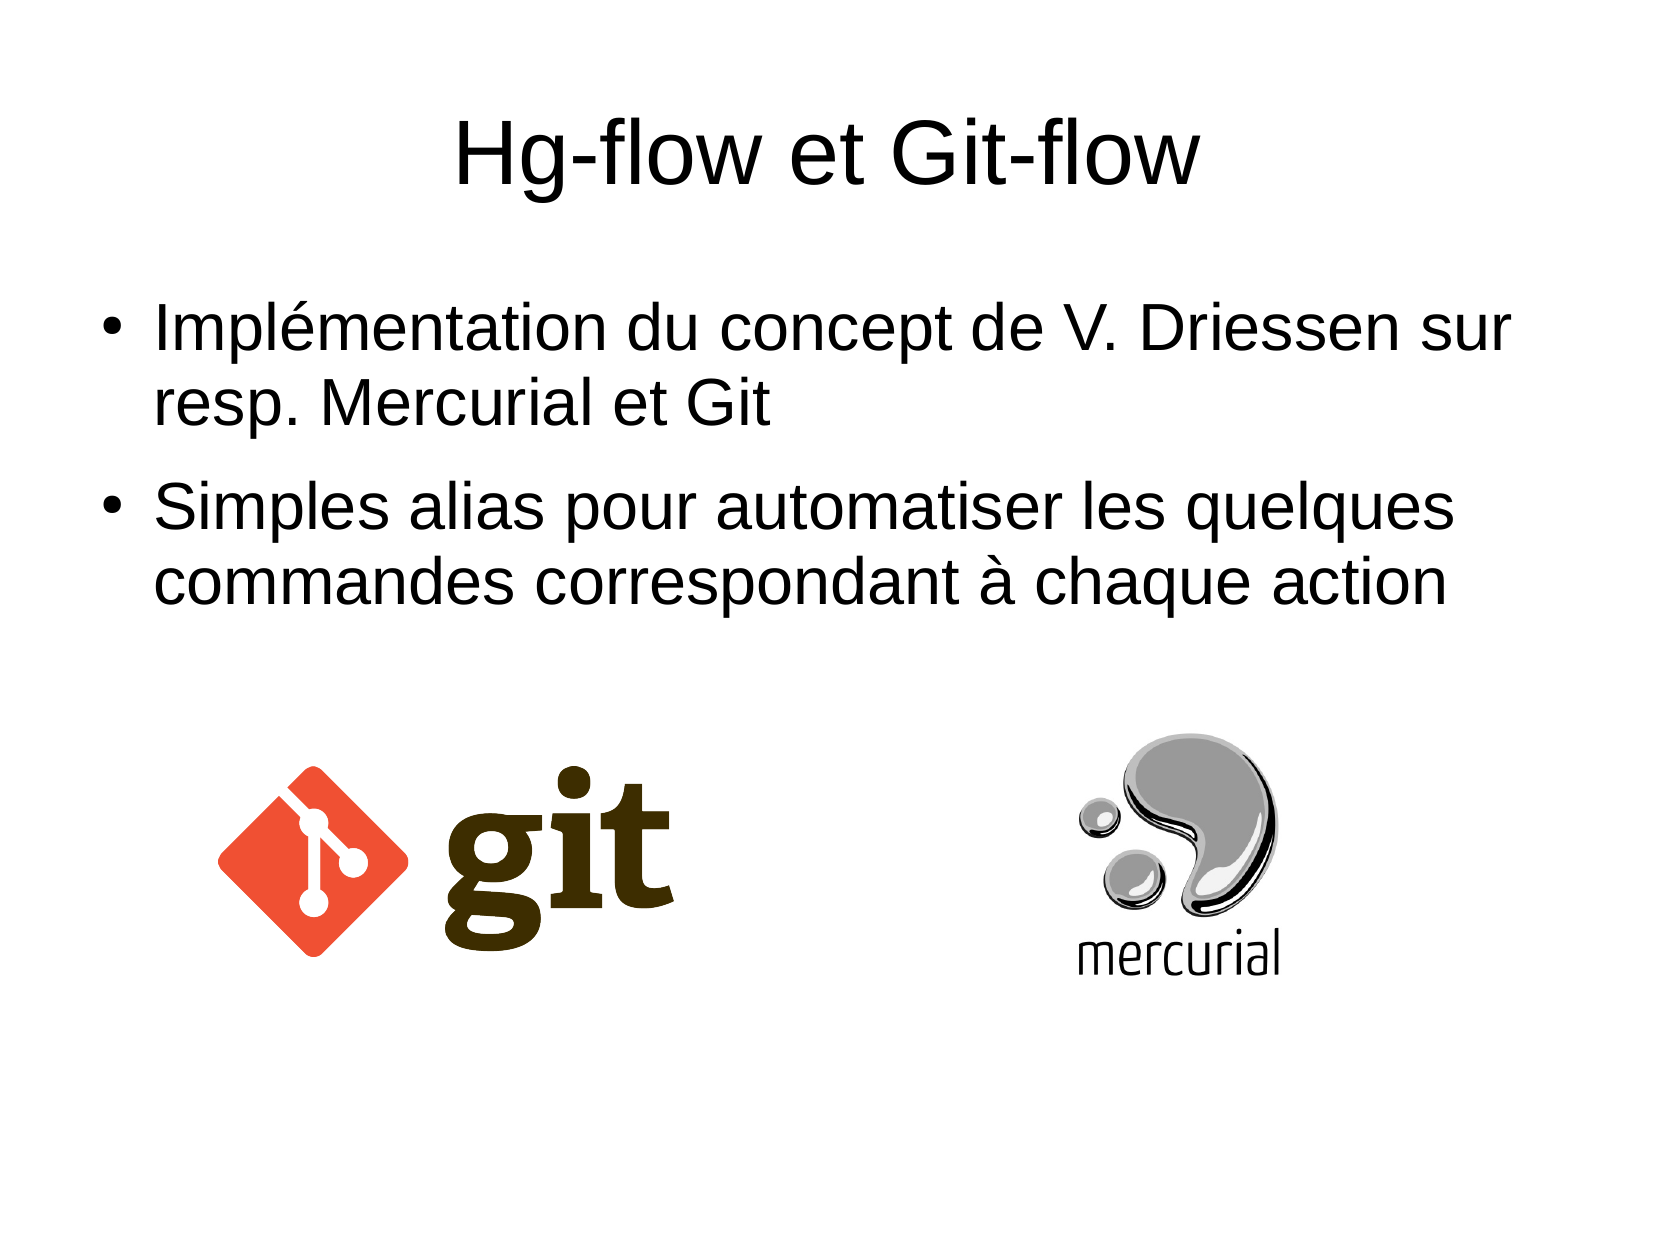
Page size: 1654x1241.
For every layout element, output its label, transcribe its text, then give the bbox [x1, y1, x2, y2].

picture [998, 720, 1359, 993]
list Implémentation du concept de V. Driessen sur resp. Mercurial et Git Simples alias pour automatiser les quelques commandes correspondant à chaque action [82, 290, 1571, 1010]
picture [218, 766, 674, 957]
title Hg-flow et Git-flow [82, 49, 1571, 257]
